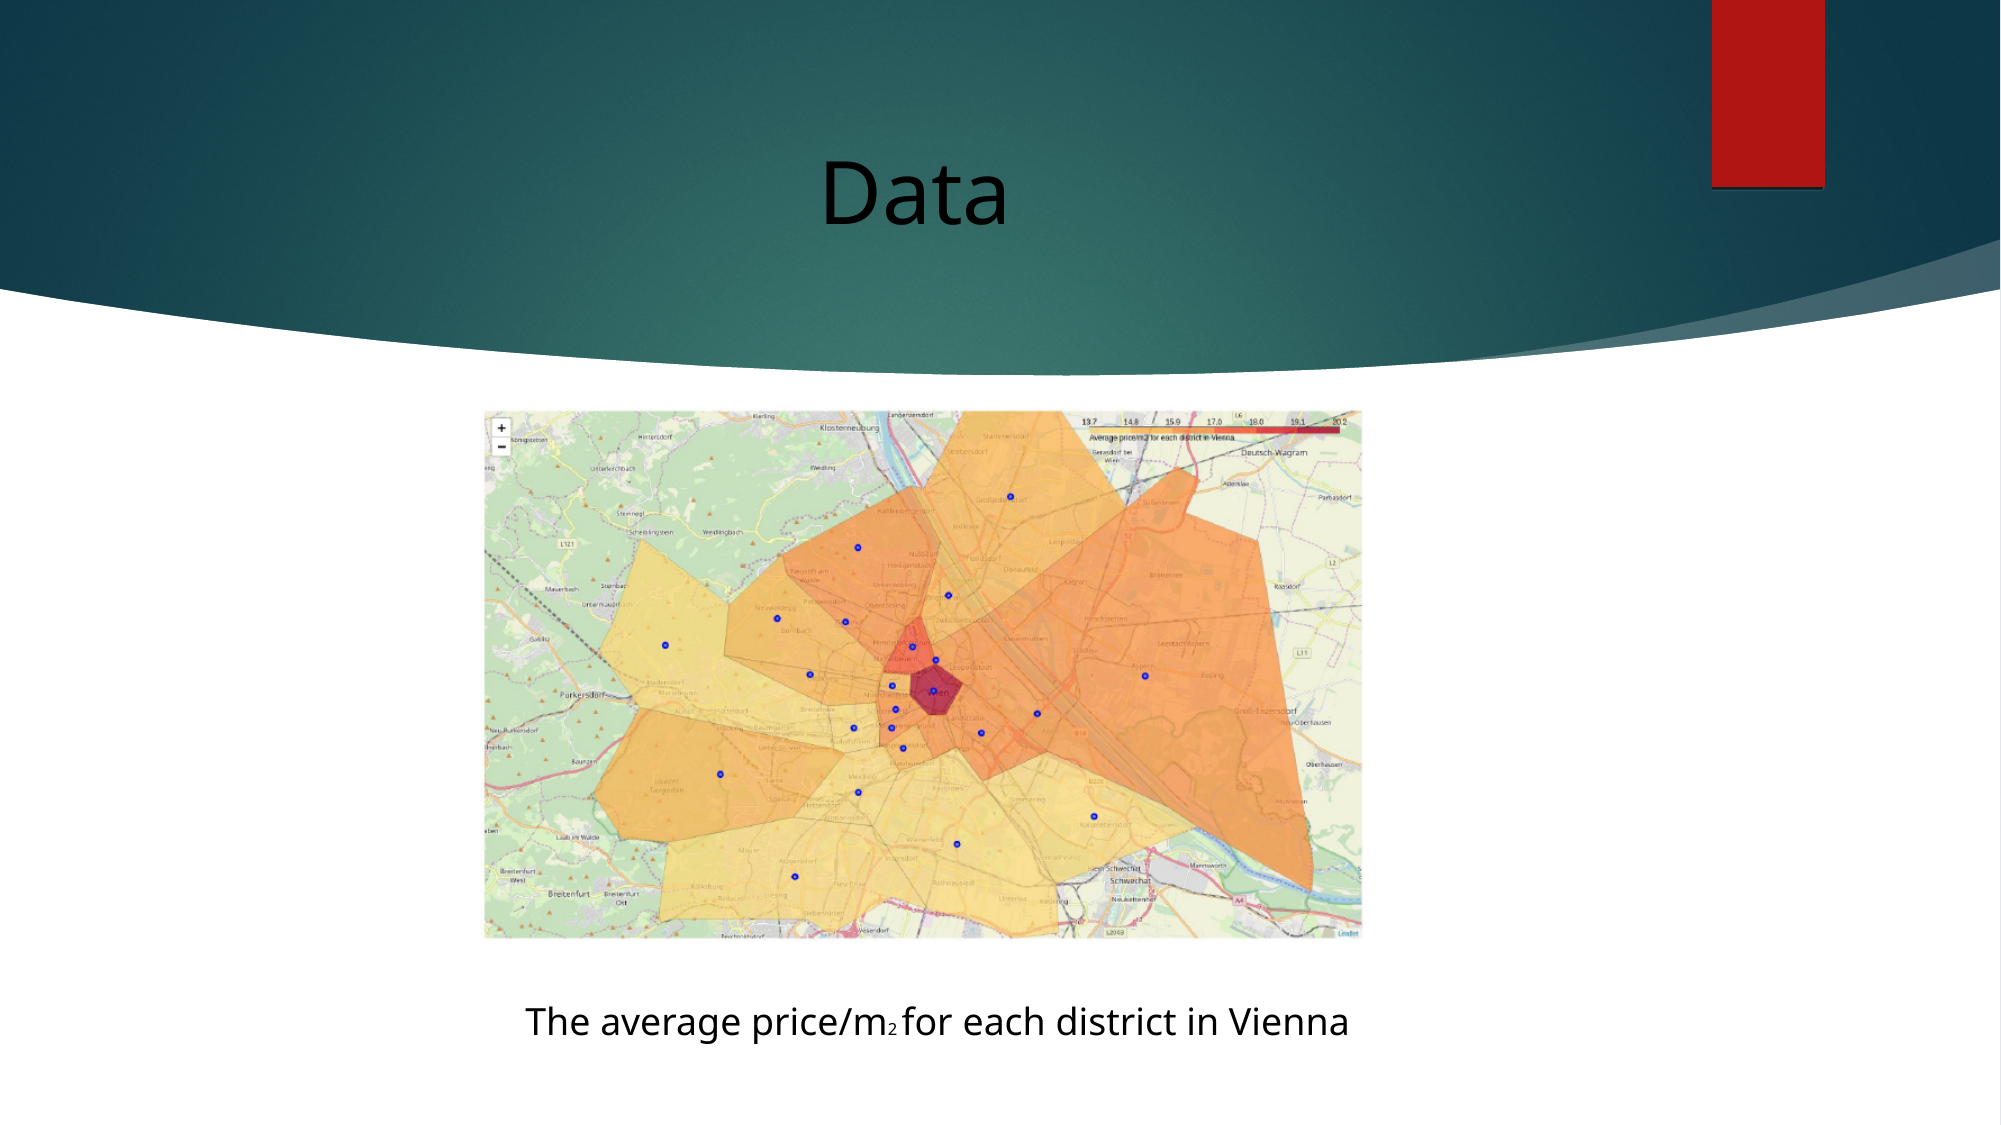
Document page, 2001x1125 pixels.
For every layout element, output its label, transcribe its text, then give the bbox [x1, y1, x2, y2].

title Data [181, 74, 1649, 305]
text_box [0, 0, 2000, 1125]
picture [443, 378, 1386, 950]
text_box The average price/m2 for each district in Vienna [467, 990, 1409, 1050]
